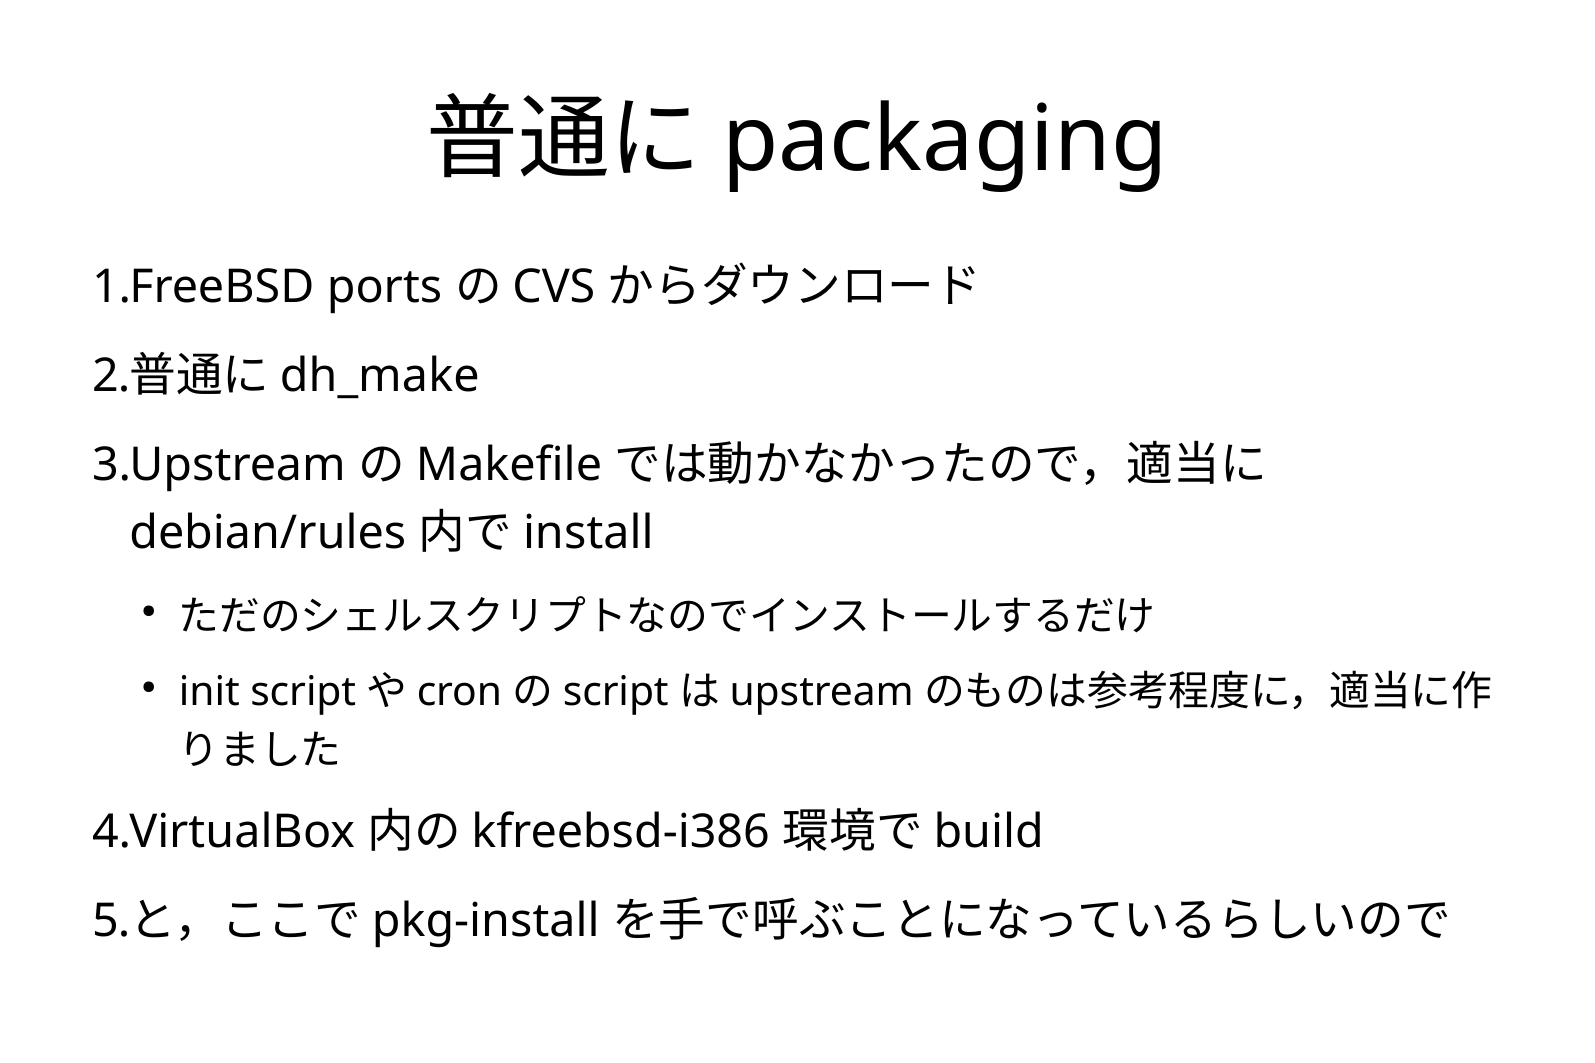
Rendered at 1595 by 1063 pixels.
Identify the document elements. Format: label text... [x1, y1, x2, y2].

list FreeBSD ports の CVS からダウンロード 普通に dh_make Upstream の Makefile では動かなかったので，適当に debian/rules 内で install ただのシェルスクリプトなのでインストールするだけ init script や cron の script は upstream のものは参考程度に，適当に作りました VirtualBox 内の kfreebsd-i386 環境で build と，ここで pkg-install を手で呼ぶことになっているらしいので [79, 248, 1515, 951]
title 普通に packaging [79, 42, 1515, 220]
